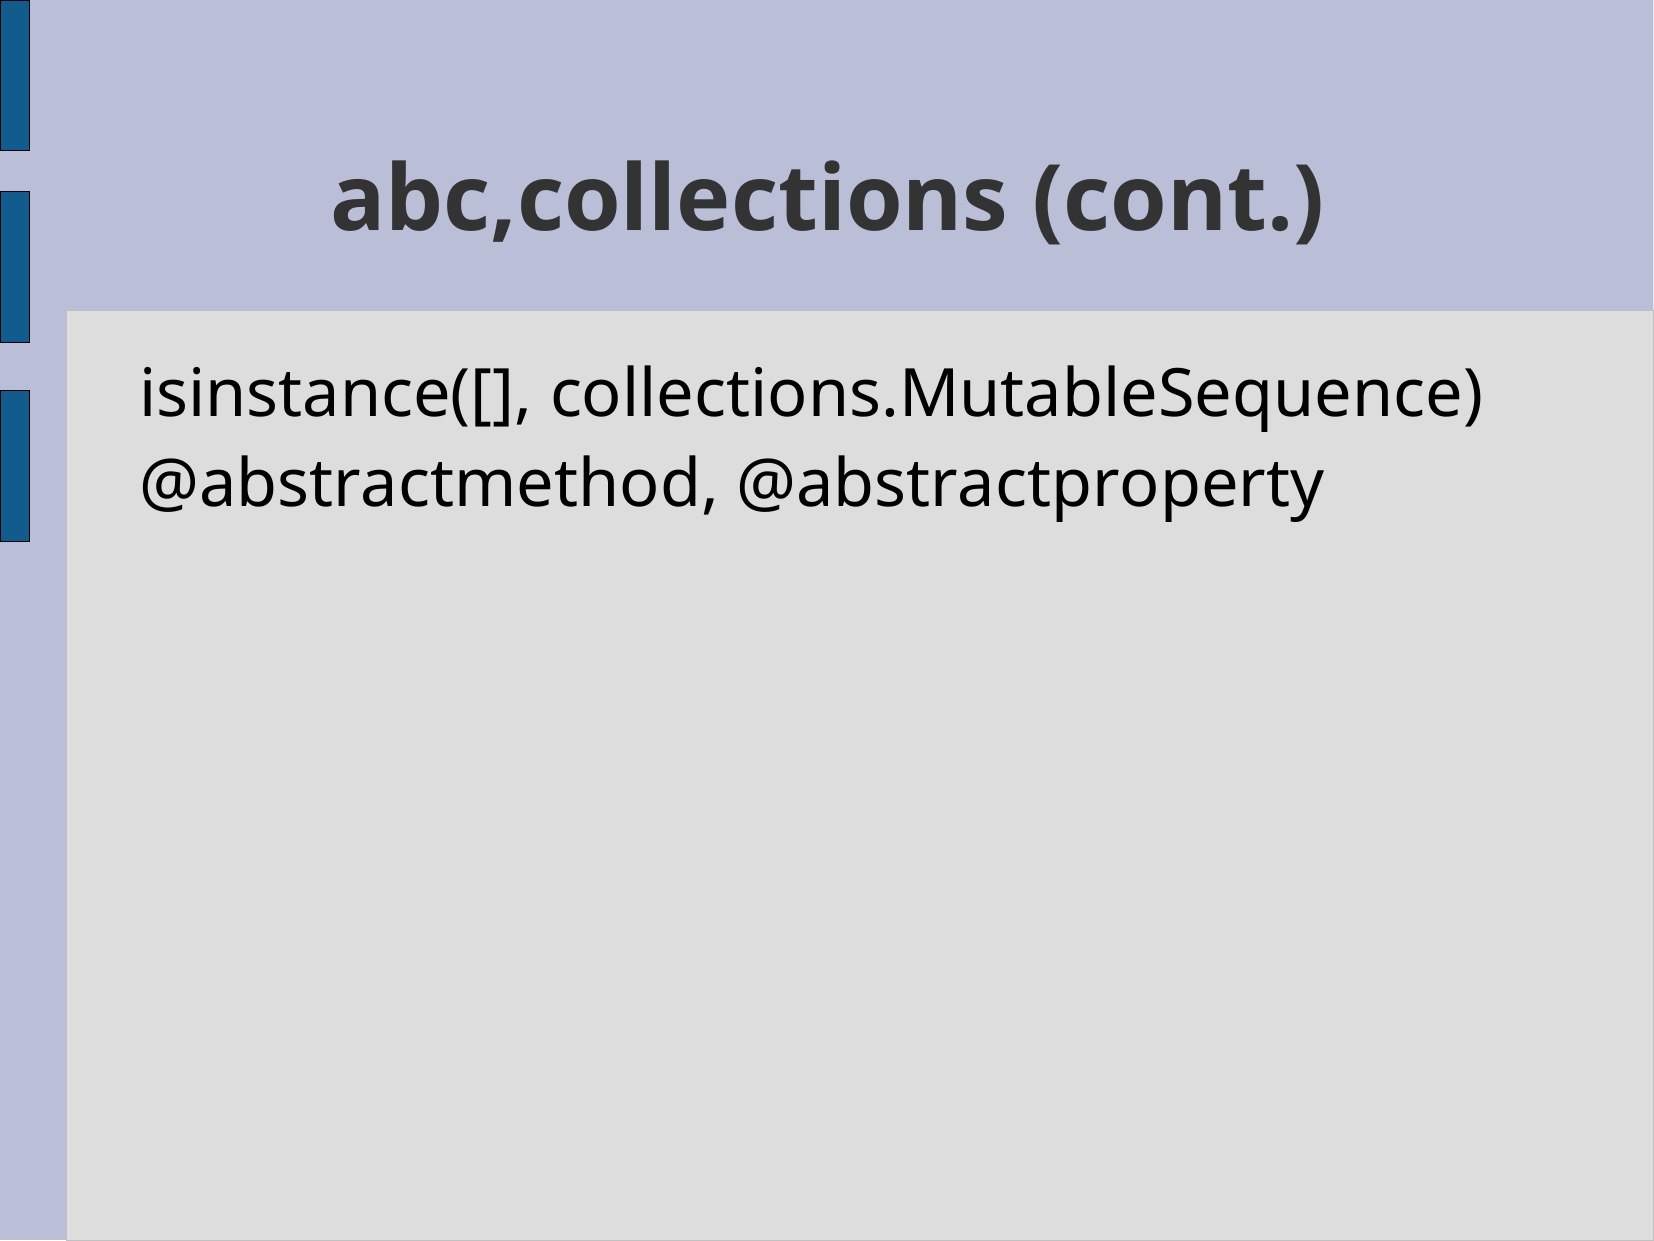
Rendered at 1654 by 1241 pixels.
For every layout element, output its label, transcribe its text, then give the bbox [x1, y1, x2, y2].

list isinstance([], collections.MutableSequence) @abstractmethod, @abstractproperty [121, 344, 1534, 1112]
title abc,collections (cont.) [121, 98, 1534, 291]
